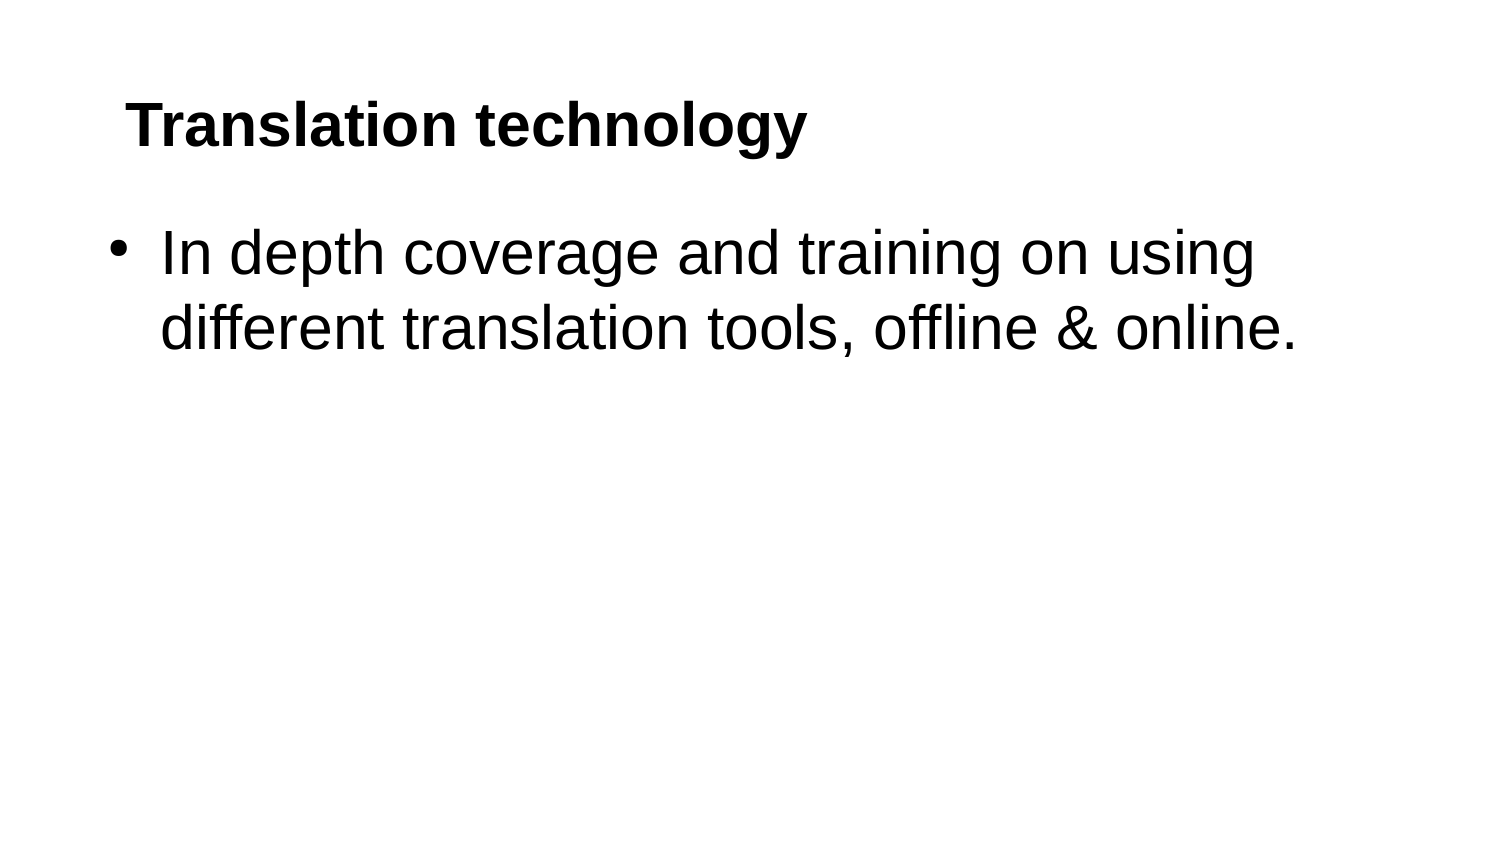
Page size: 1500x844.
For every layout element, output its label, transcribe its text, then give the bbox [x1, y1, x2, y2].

title Translation technology [75, 33, 1425, 175]
list In depth coverage and training on using different translation tools, offline & online. [75, 196, 1425, 808]
